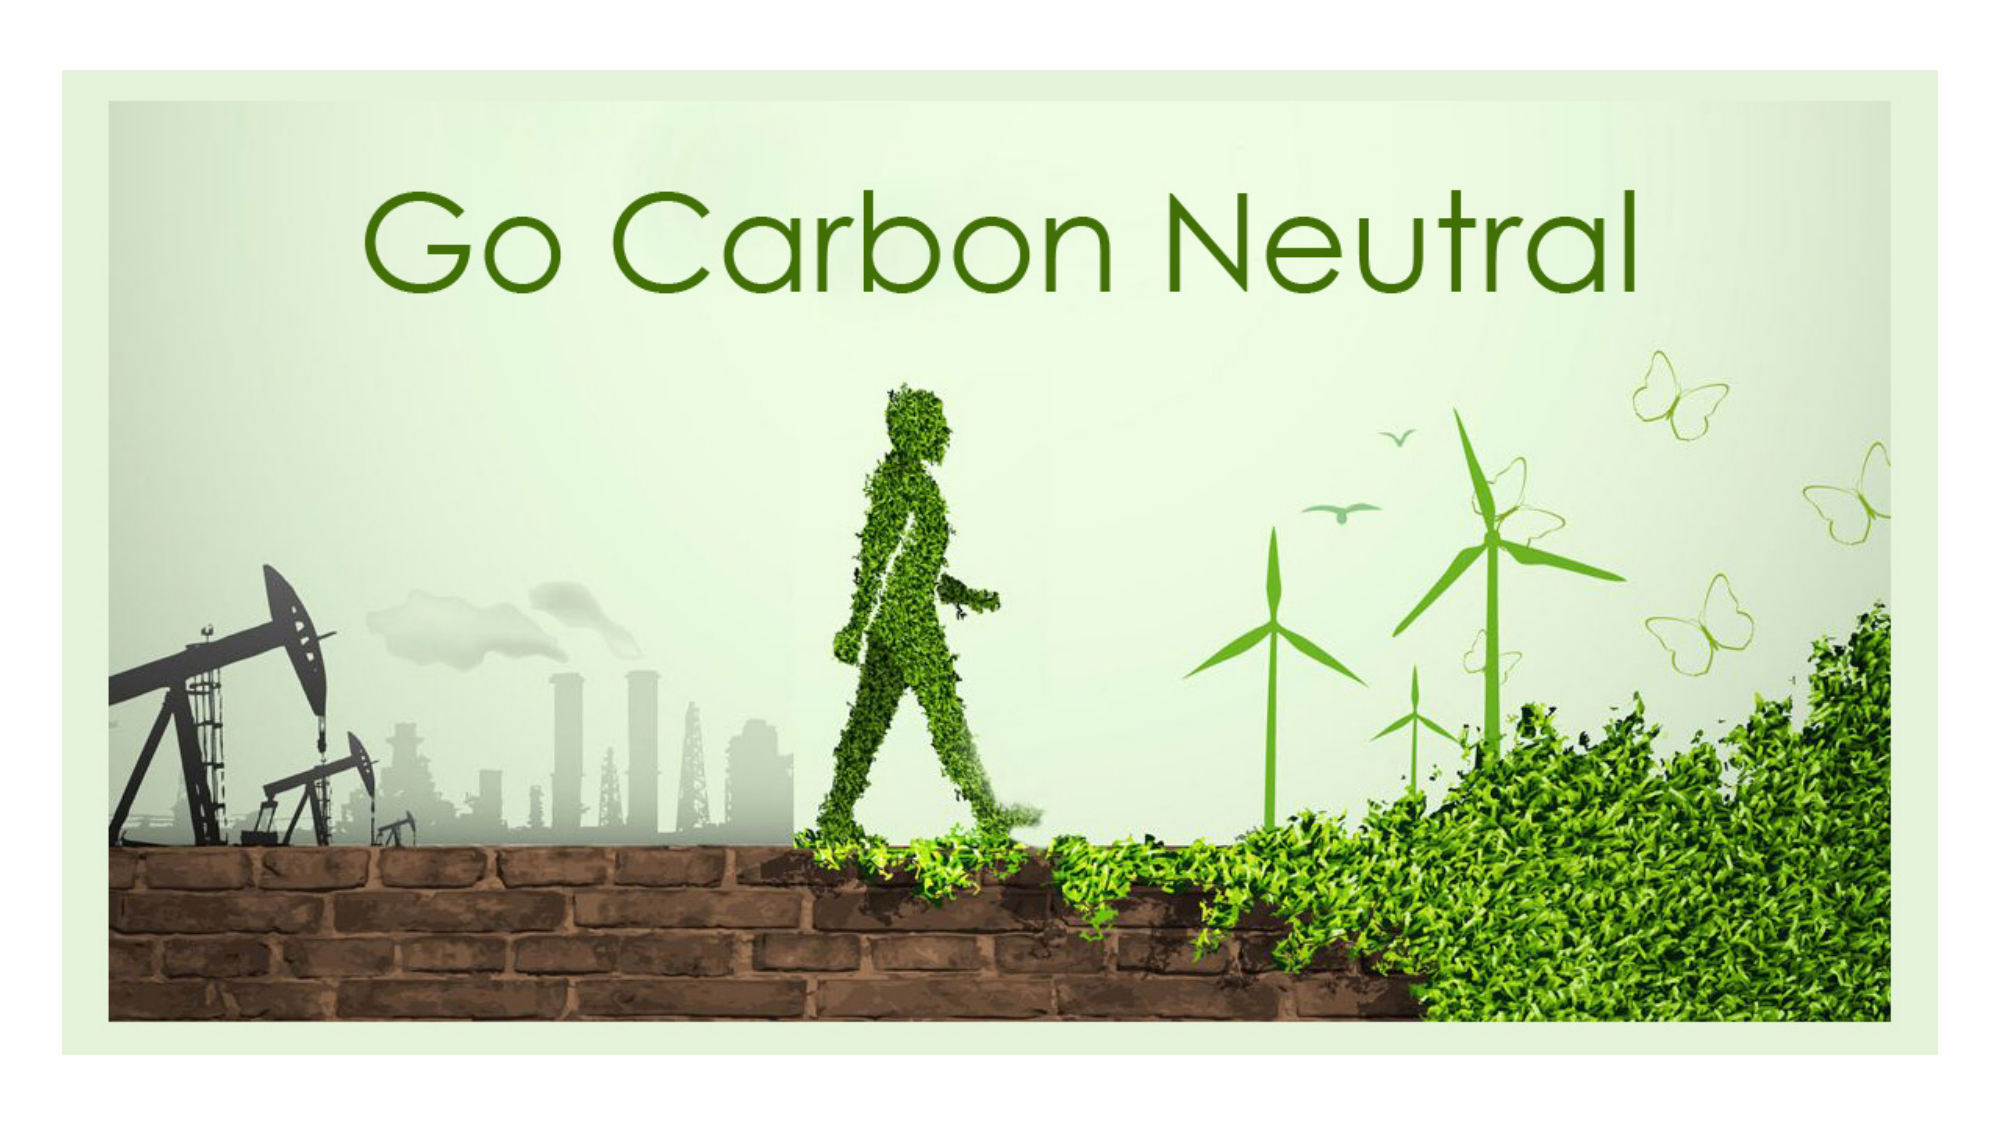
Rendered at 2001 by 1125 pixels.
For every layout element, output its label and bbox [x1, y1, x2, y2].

picture [62, 70, 1938, 1055]
